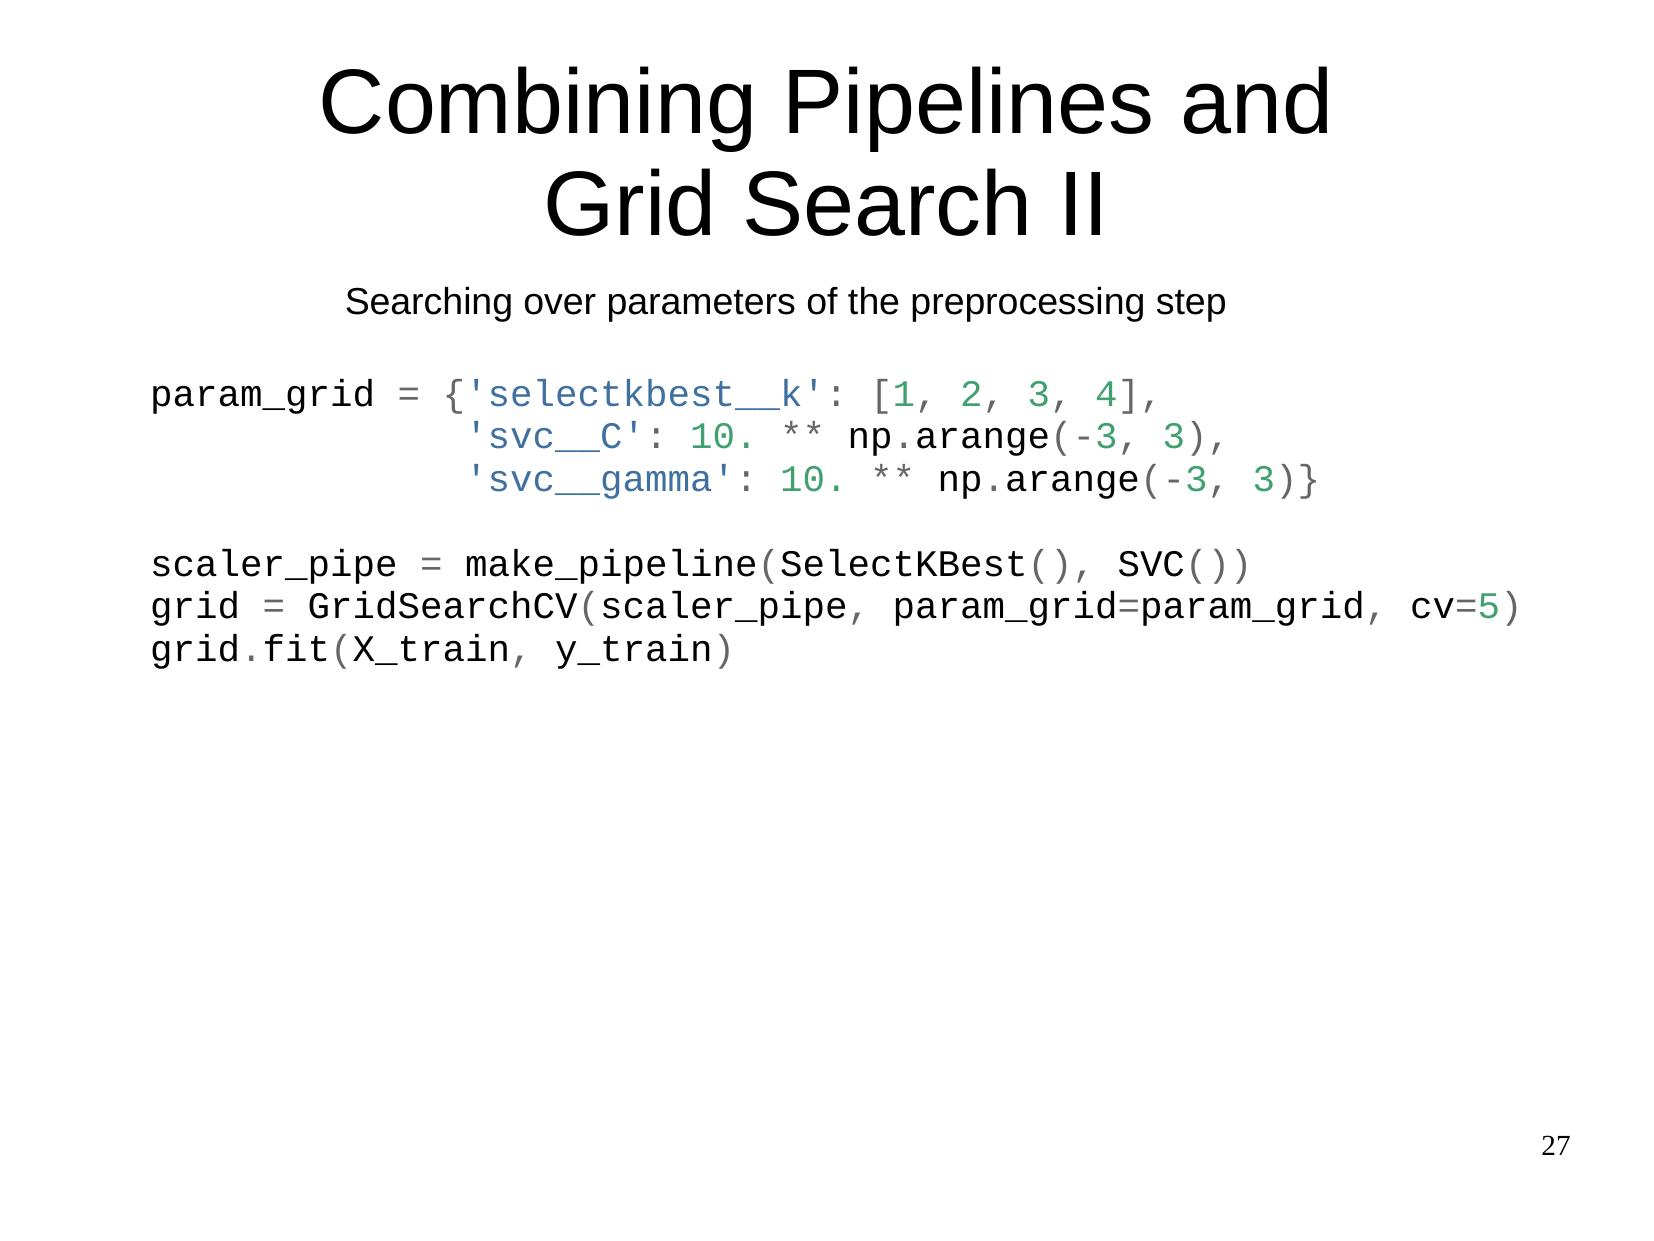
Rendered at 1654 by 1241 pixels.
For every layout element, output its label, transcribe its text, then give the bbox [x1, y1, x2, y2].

text_box param_grid = {'selectkbest__k': [1, 2, 3, 4], 'svc__C': 10. ** np.arange(-3, 3), 'svc__gamma': 10. ** np.arange(-3, 3)} scaler_pipe = make_pipeline(SelectKBest(), SVC()) grid = GridSearchCV(scaler_pipe, param_grid=param_grid, cv=5) grid.fit(X_train, y_train) [150, 375, 1572, 675]
title Combining Pipelines and Grid Search II [82, 49, 1571, 257]
text_box Searching over parameters of the preprocessing step [330, 273, 1261, 331]
